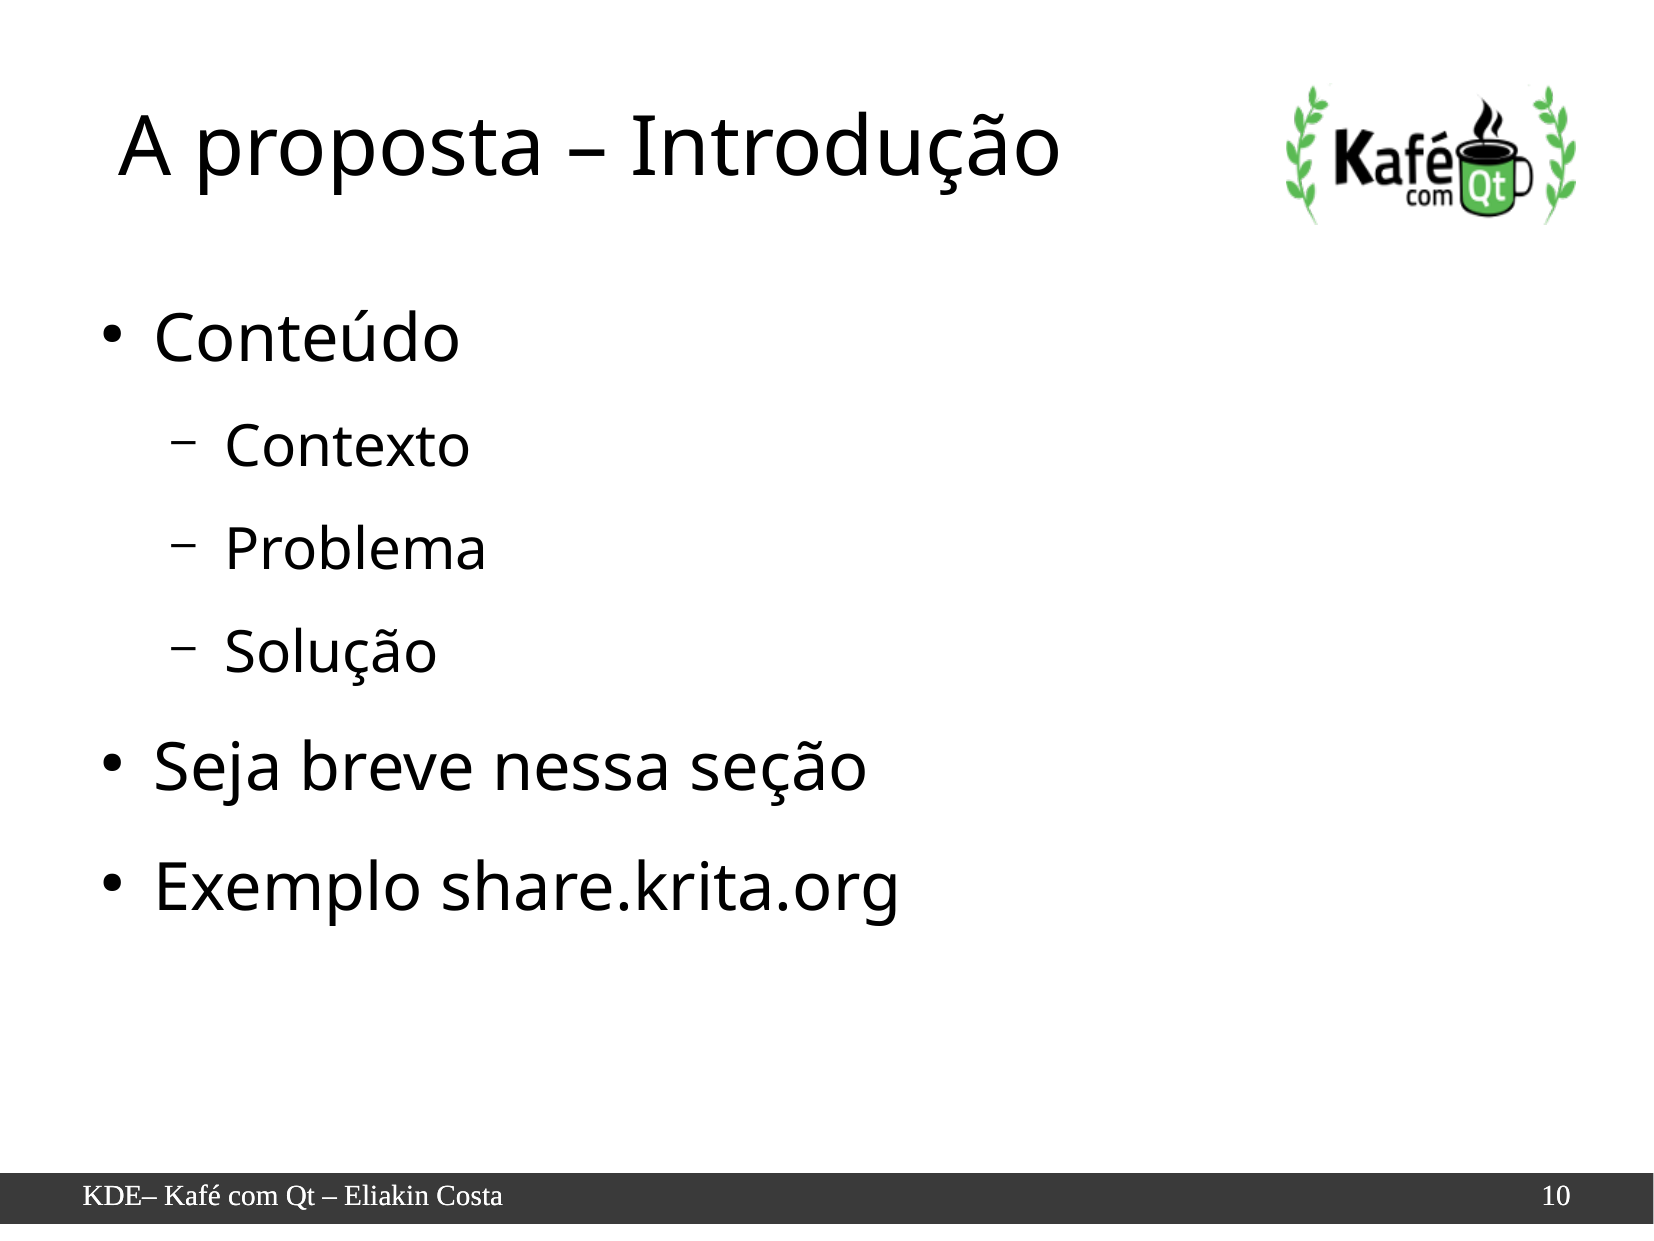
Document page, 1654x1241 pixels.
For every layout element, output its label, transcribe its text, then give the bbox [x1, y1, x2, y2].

title A proposta – Introdução [82, 30, 1276, 257]
list Conteúdo Contexto Problema Solução Seja breve nessa seção Exemplo share.krita.org [82, 290, 1571, 1156]
picture [1286, 83, 1576, 225]
